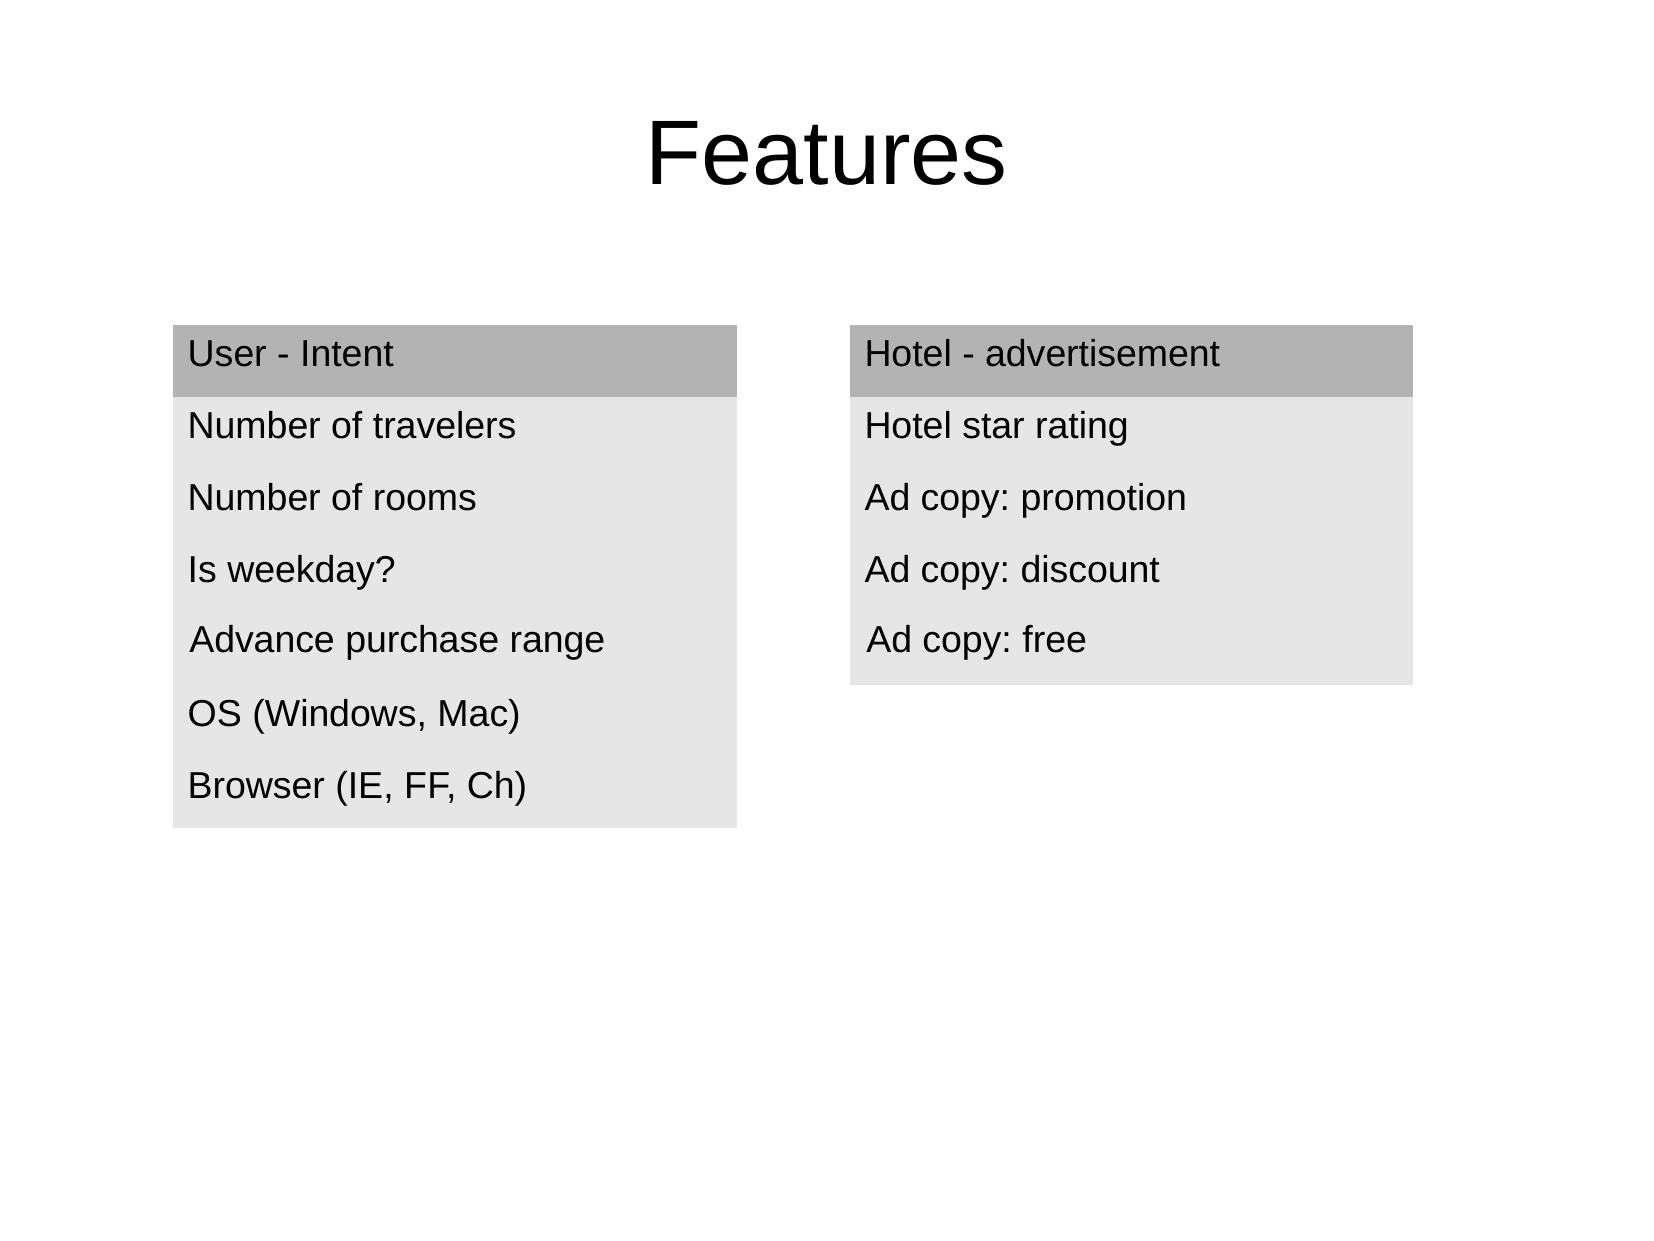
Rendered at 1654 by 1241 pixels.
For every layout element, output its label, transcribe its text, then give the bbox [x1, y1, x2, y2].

table_cell Number of rooms [173, 469, 737, 541]
table_cell Number of travelers [173, 397, 737, 469]
table_cell Is weekday? [173, 541, 737, 613]
table_header User - Intent [173, 325, 737, 397]
table_cell Hotel star rating [850, 397, 1413, 469]
table_cell Advance purchase range [173, 613, 737, 684]
table_header Hotel - advertisement [850, 325, 1413, 397]
title Features [82, 49, 1571, 257]
table_cell OS (Windows, Mac) [173, 684, 737, 756]
table_cell Ad copy: discount [850, 541, 1413, 613]
table_cell Ad copy: free [850, 613, 1413, 685]
table_cell Ad copy: promotion [850, 469, 1413, 541]
table_cell Browser (IE, FF, Ch) [173, 756, 737, 828]
